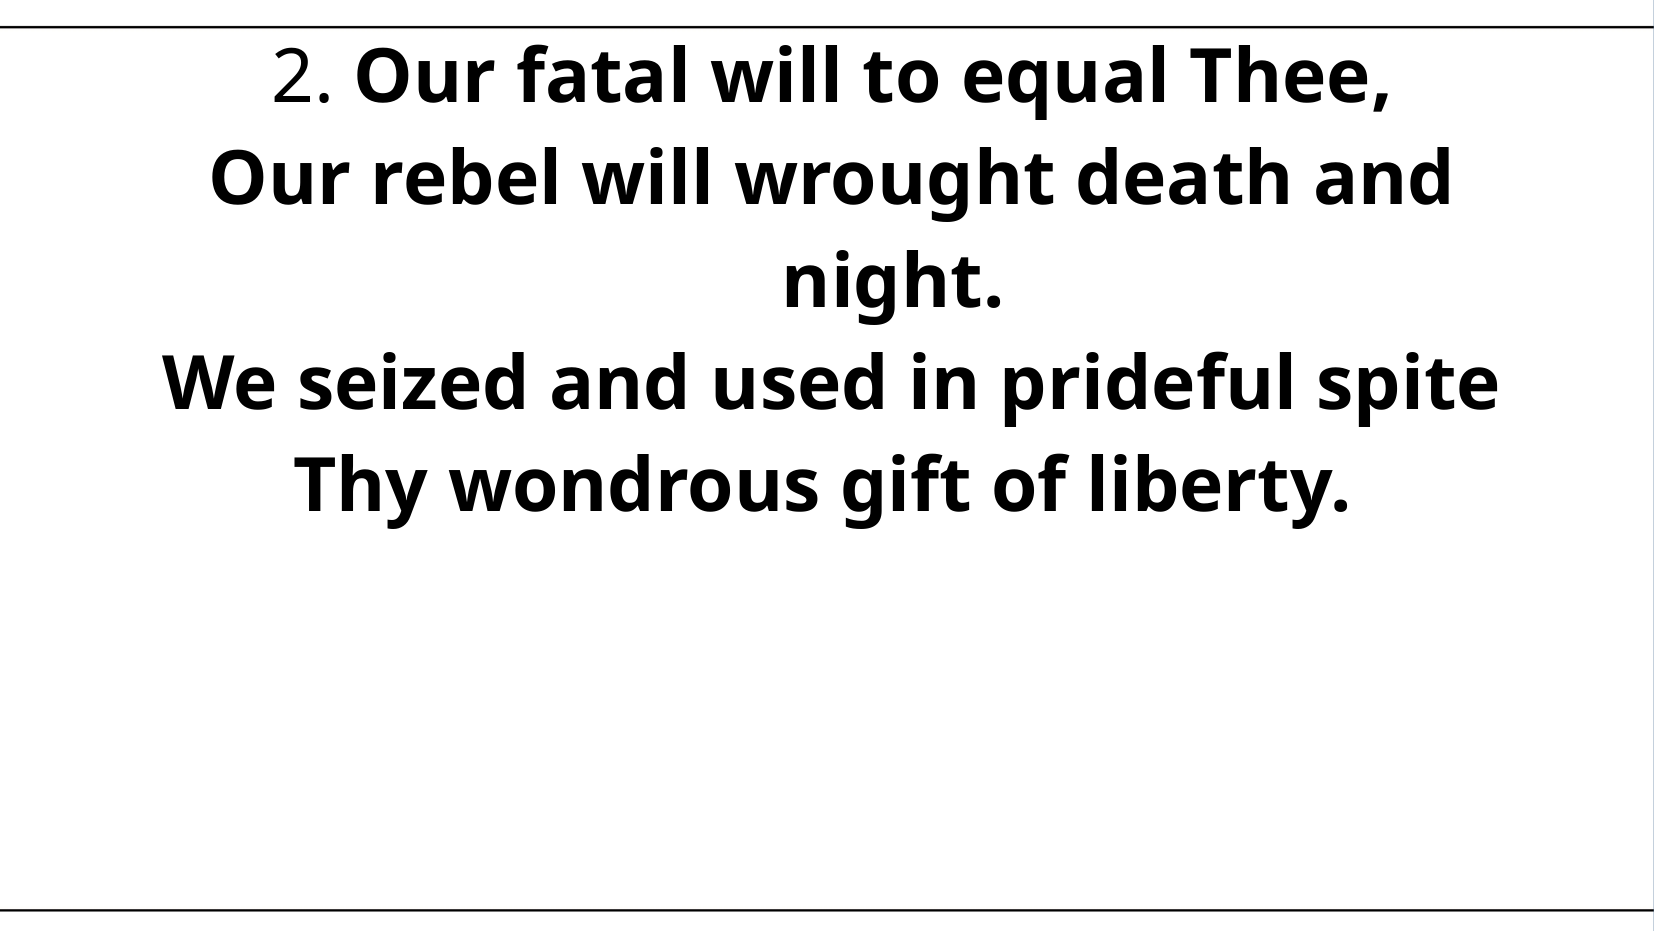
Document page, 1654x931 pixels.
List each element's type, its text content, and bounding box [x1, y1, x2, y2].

text_box 2. Our fatal will to equal Thee, Our rebel will wrought death and night. We seized and used in prideful spite Thy wondrous gift of liberty. [90, 15, 1576, 430]
picture [0, 0, 1654, 931]
